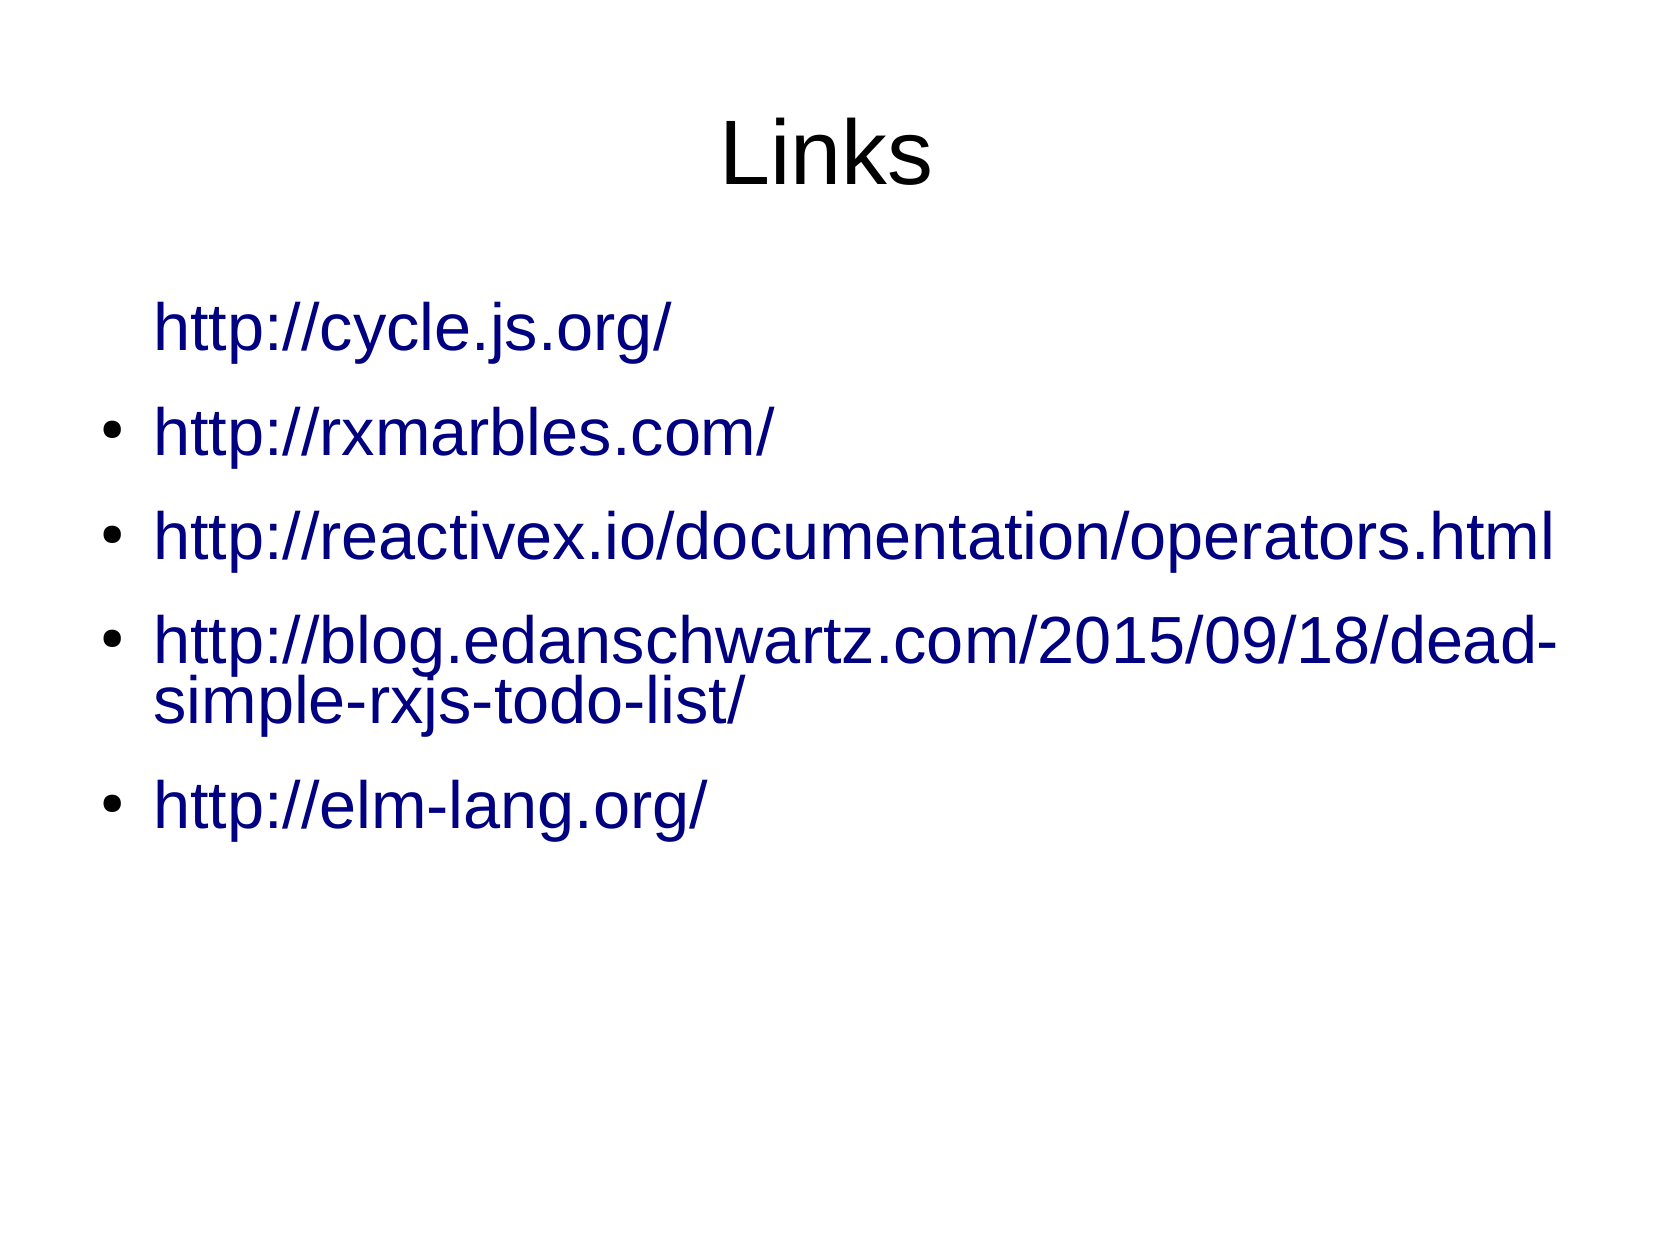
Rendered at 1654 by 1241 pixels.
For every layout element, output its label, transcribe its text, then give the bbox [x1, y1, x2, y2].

title Links [82, 49, 1571, 257]
list http://cycle.js.org/ http://rxmarbles.com/ http://reactivex.io/documentation/operators.html http://blog.edanschwartz.com/2015/09/18/dead-simple-rxjs-todo-list/ http://elm-lang.org/ [82, 290, 1571, 1010]
